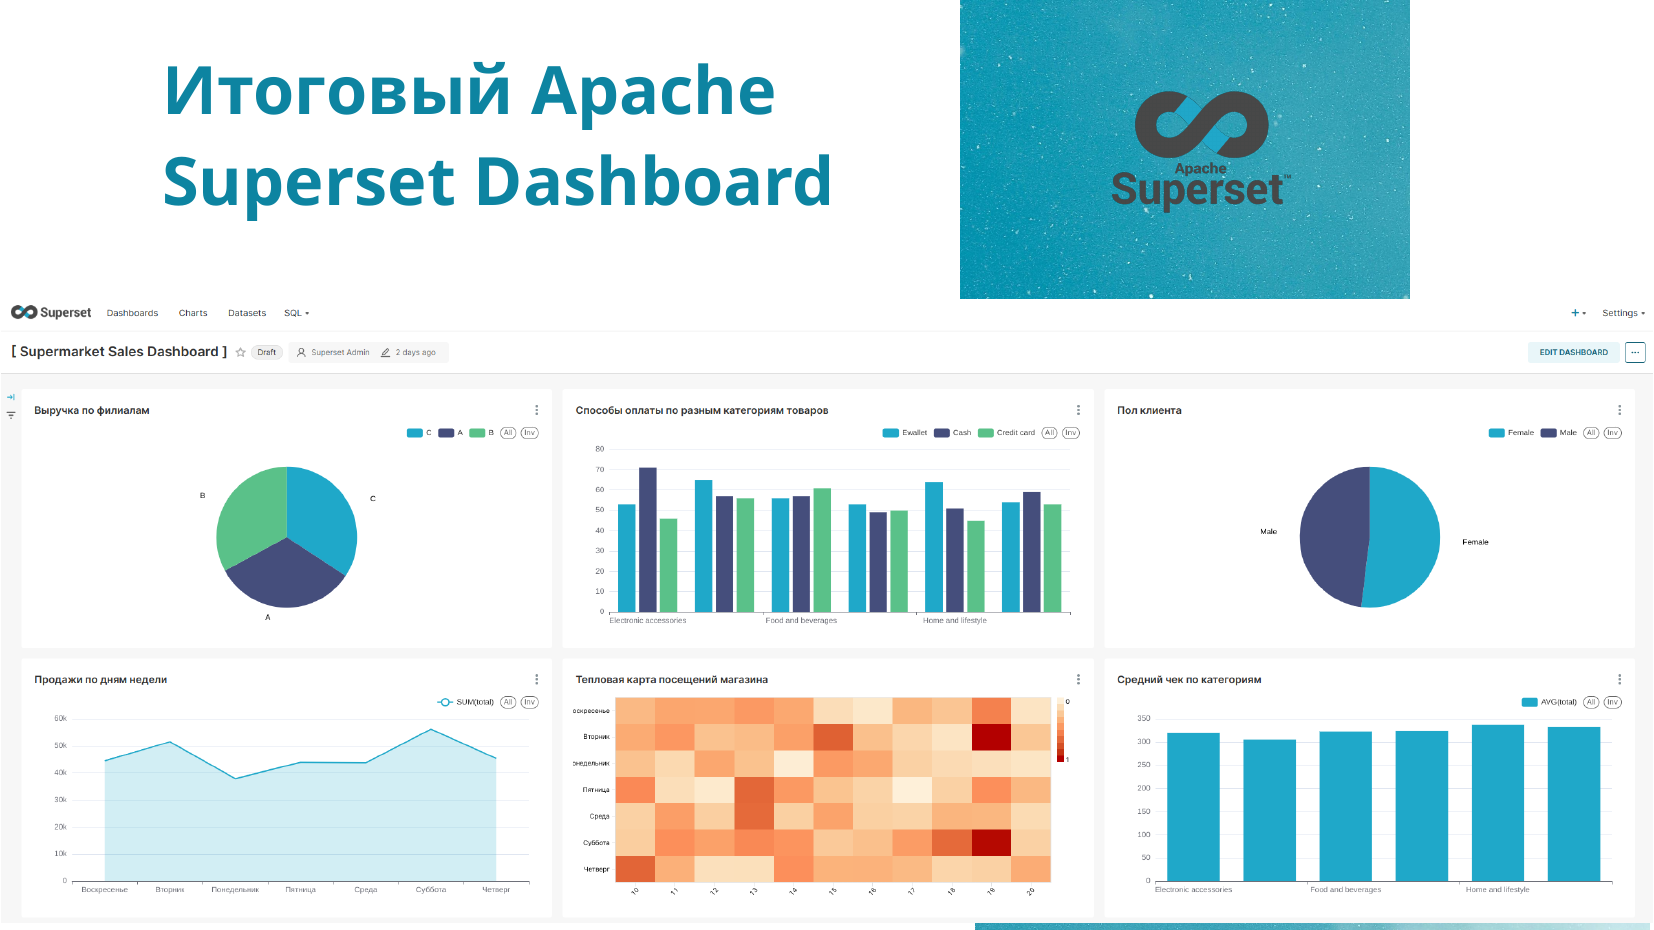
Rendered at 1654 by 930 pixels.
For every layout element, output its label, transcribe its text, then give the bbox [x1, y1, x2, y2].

title Итоговый Apache Superset Dashboard [162, 183, 1050, 226]
picture [1, 0, 1653, 930]
